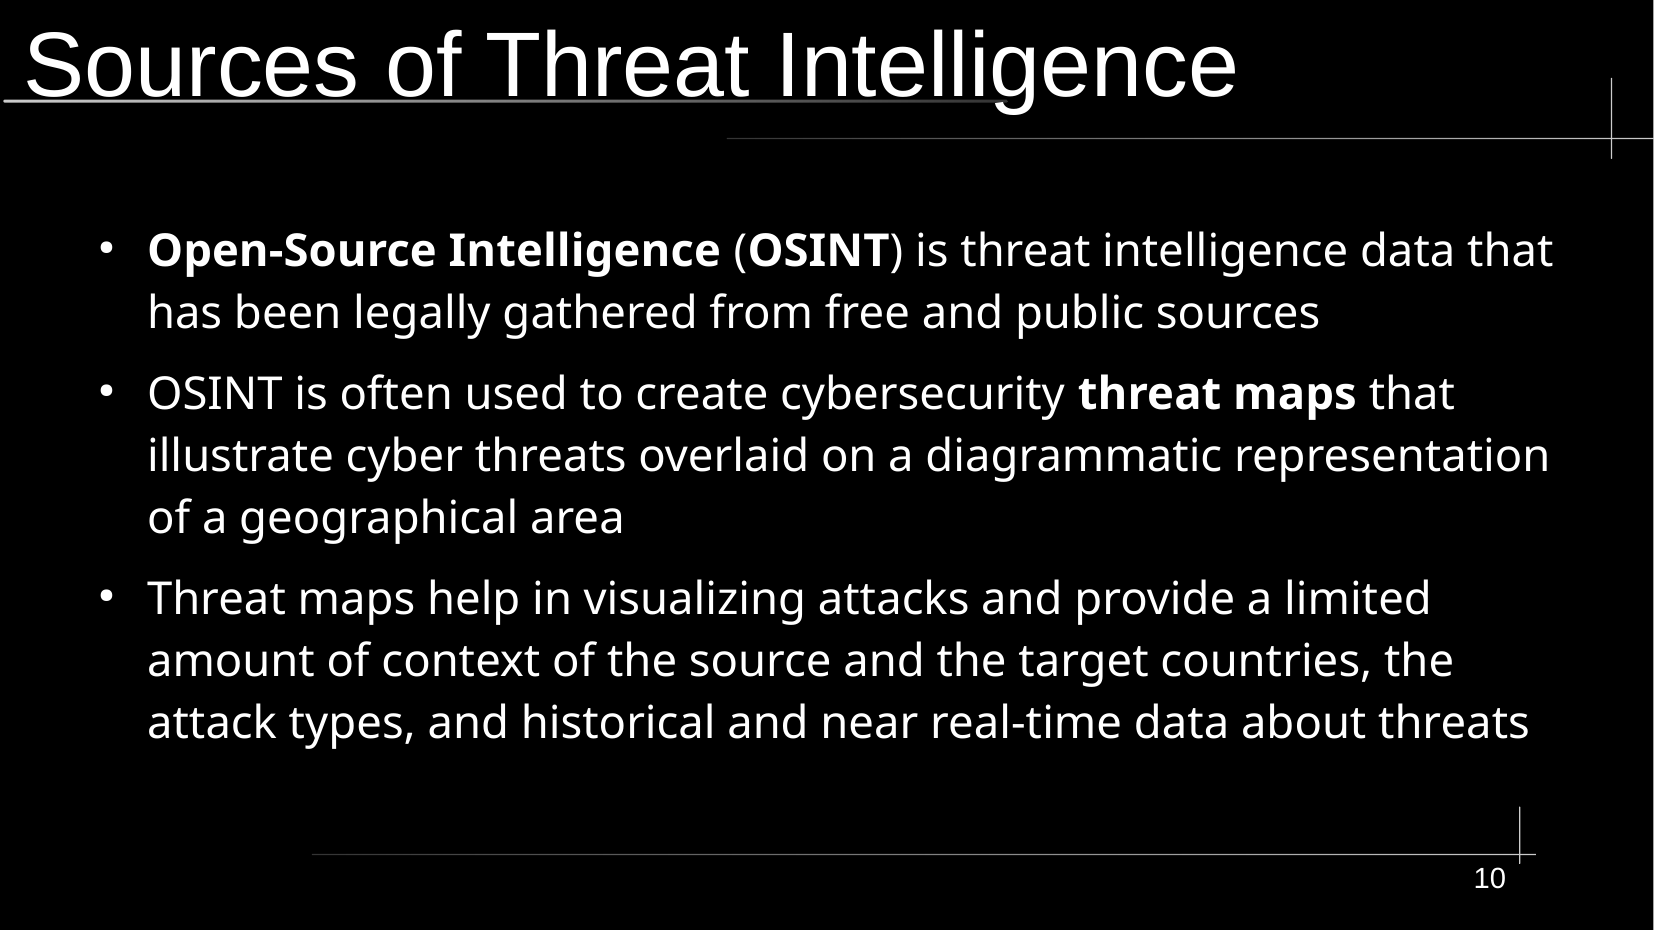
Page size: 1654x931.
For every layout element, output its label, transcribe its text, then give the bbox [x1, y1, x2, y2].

list Open-Source Intelligence (OSINT) is threat intelligence data that has been legally gathered from free and public sources OSINT is often used to create cybersecurity threat maps that illustrate cyber threats overlaid on a diagrammatic representation of a geographical area Threat maps help in visualizing attacks and provide a limited amount of context of the source and the target countries, the attack types, and historical and near real-time data about threats [82, 217, 1571, 758]
title Sources of Threat Intelligence [23, 11, 1589, 119]
